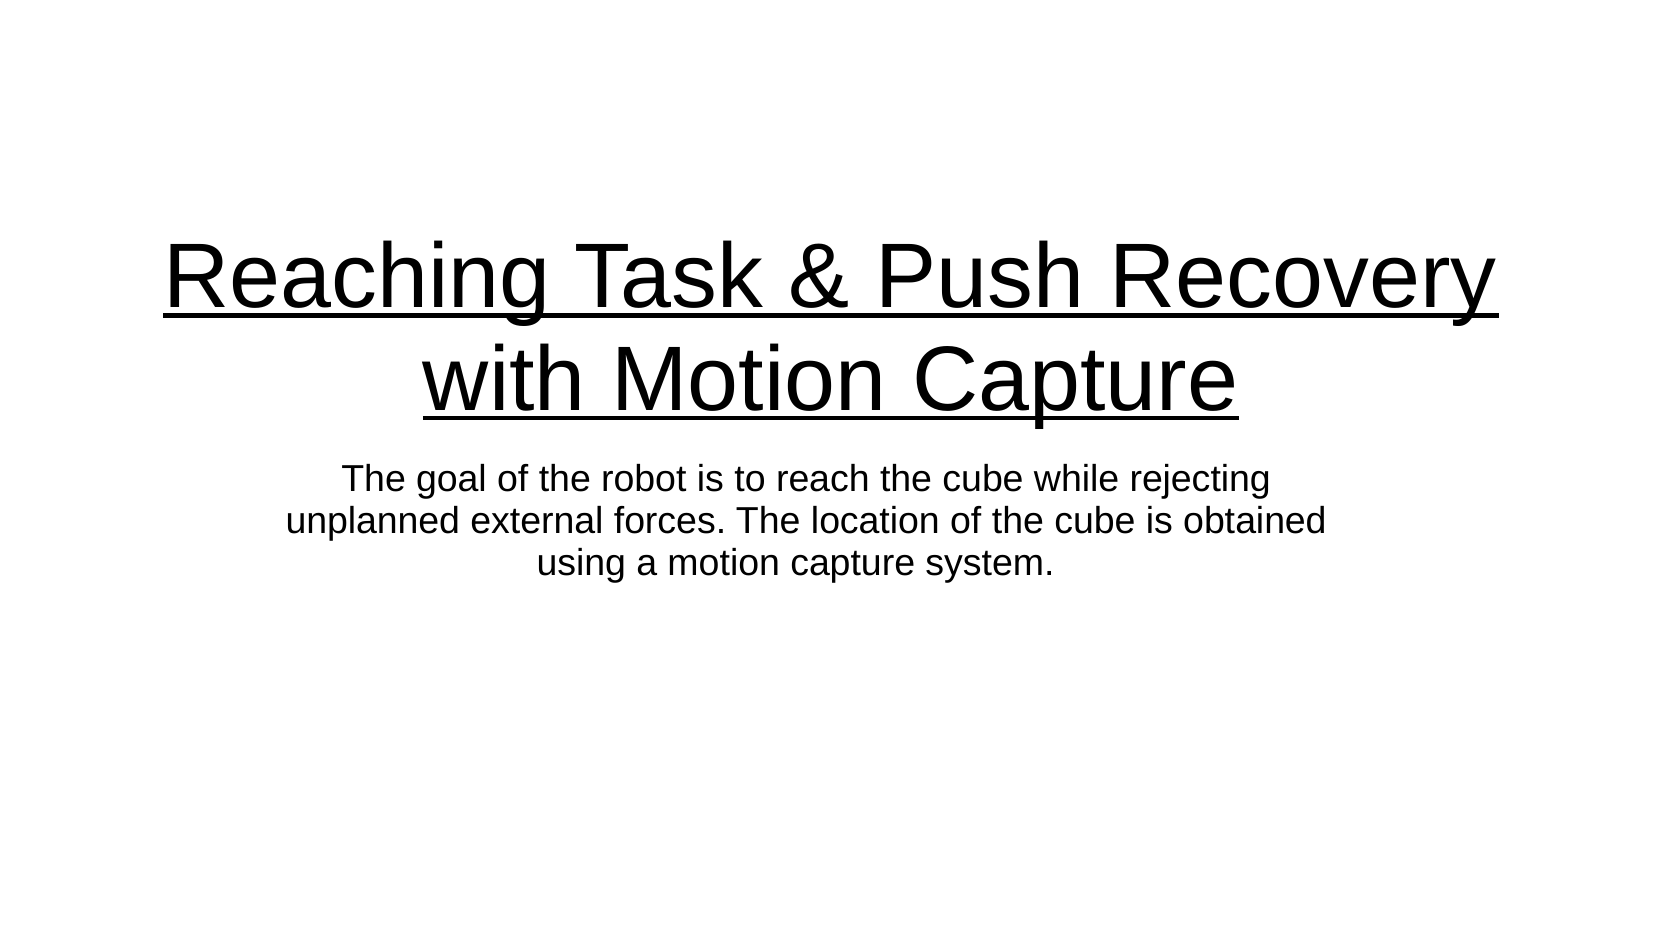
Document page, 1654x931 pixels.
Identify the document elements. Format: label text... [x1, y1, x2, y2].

text_box The goal of the robot is to reach the cube while rejecting unplanned external forces. The location of the cube is obtained using a motion capture system. [236, 450, 1377, 616]
title Reaching Task & Push Recovery with Motion Capture [86, 224, 1576, 430]
